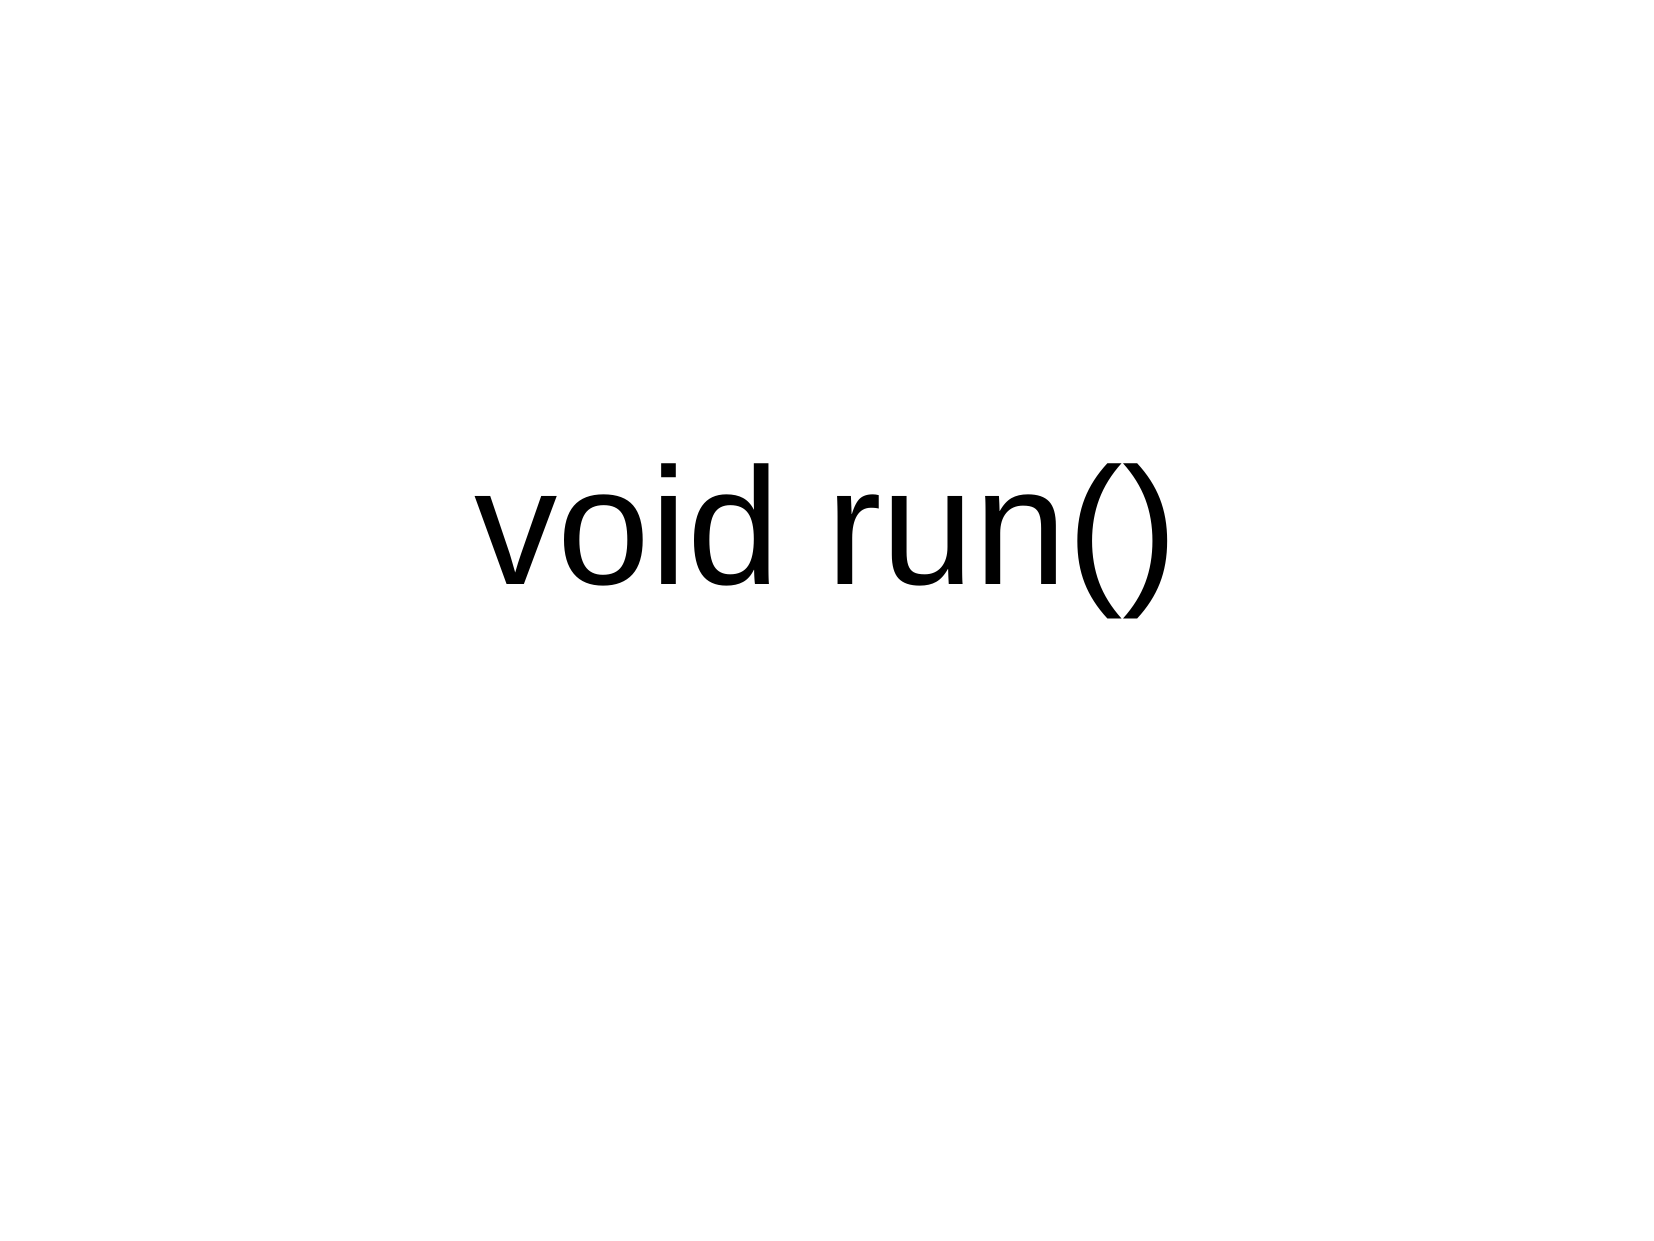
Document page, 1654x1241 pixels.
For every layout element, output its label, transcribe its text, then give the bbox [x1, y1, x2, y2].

text_box void run() [144, 426, 1510, 628]
